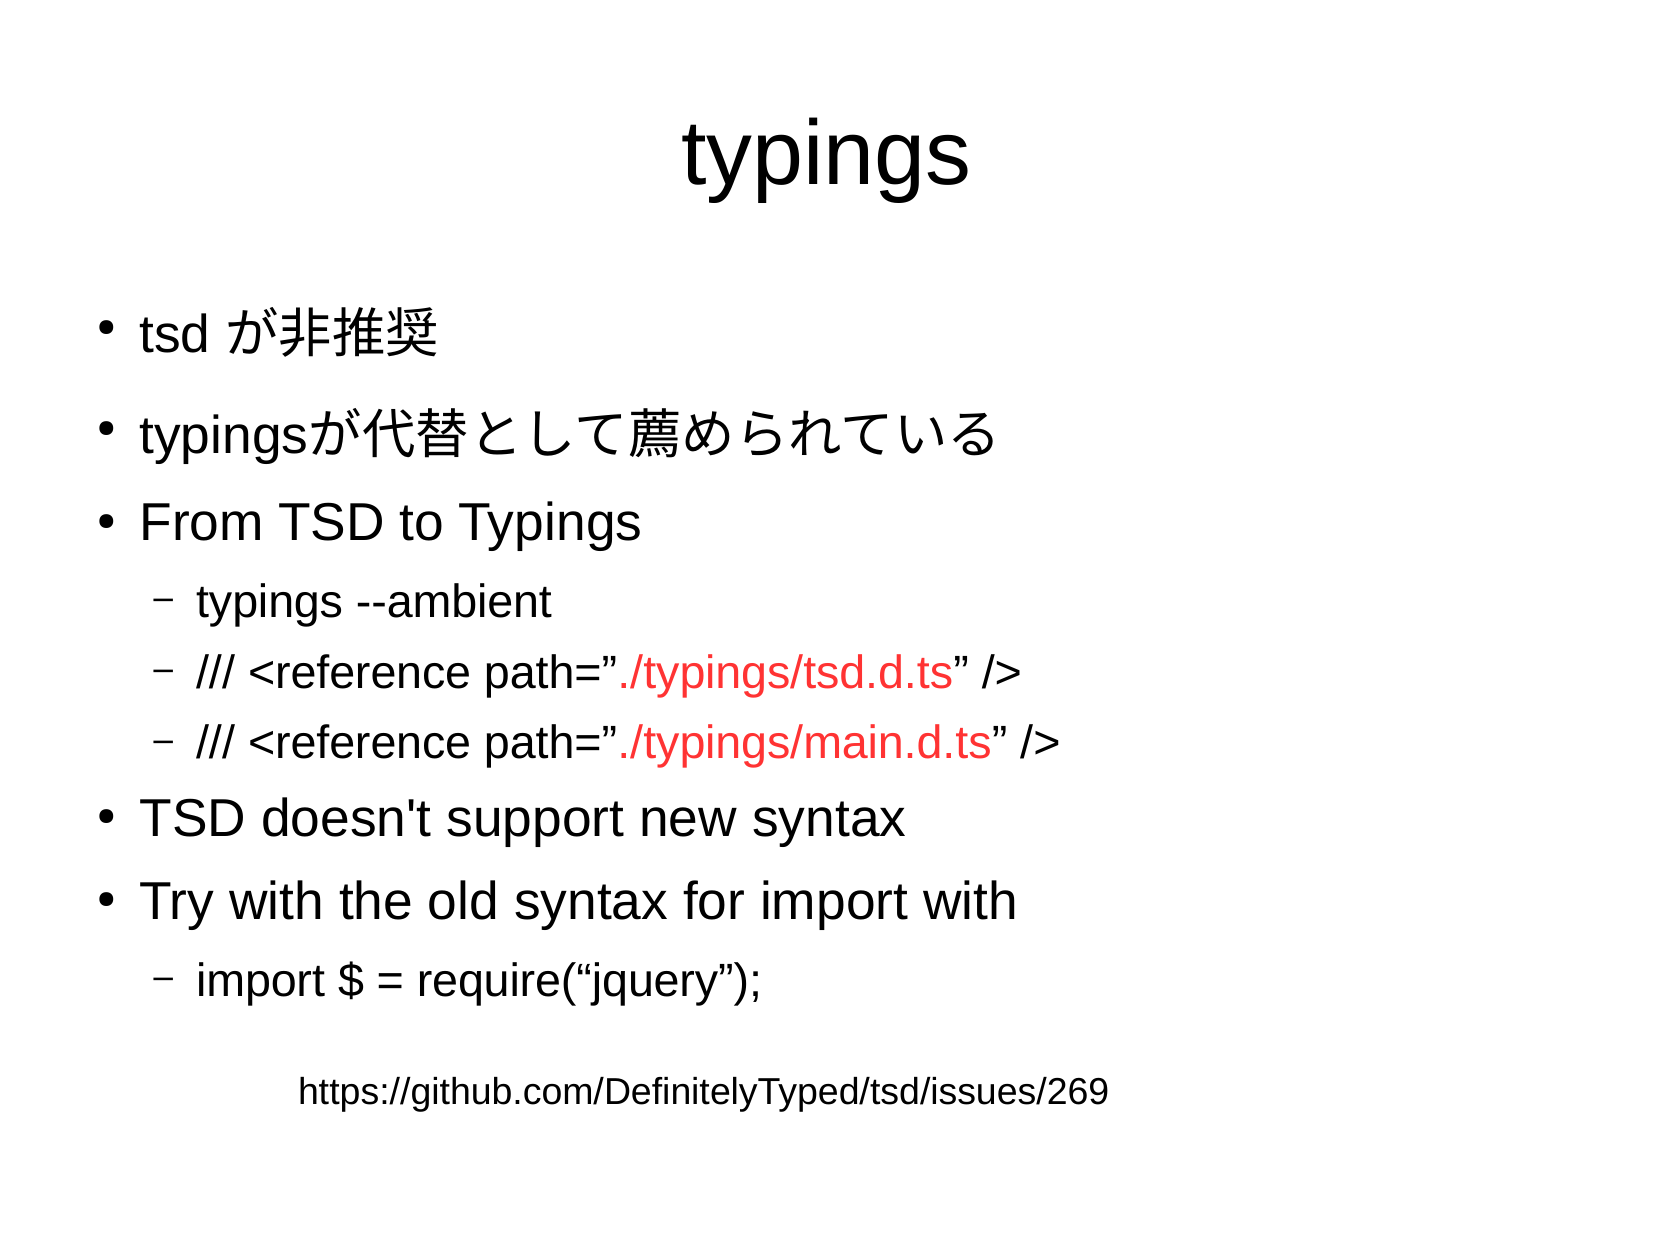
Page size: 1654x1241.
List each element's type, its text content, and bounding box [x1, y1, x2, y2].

list tsd が非推奨 typingsが代替として薦められている From TSD to Typings typings --ambient /// <reference path=”./typings/tsd.d.ts” /> /// <reference path=”./typings/main.d.ts” /> TSD doesn't support new syntax Try with the old syntax for import with import $ = require(“jquery”); [82, 290, 1571, 1010]
text_box https://github.com/DefinitelyTyped/tsd/issues/269 [283, 1062, 1125, 1120]
title typings [82, 49, 1571, 257]
